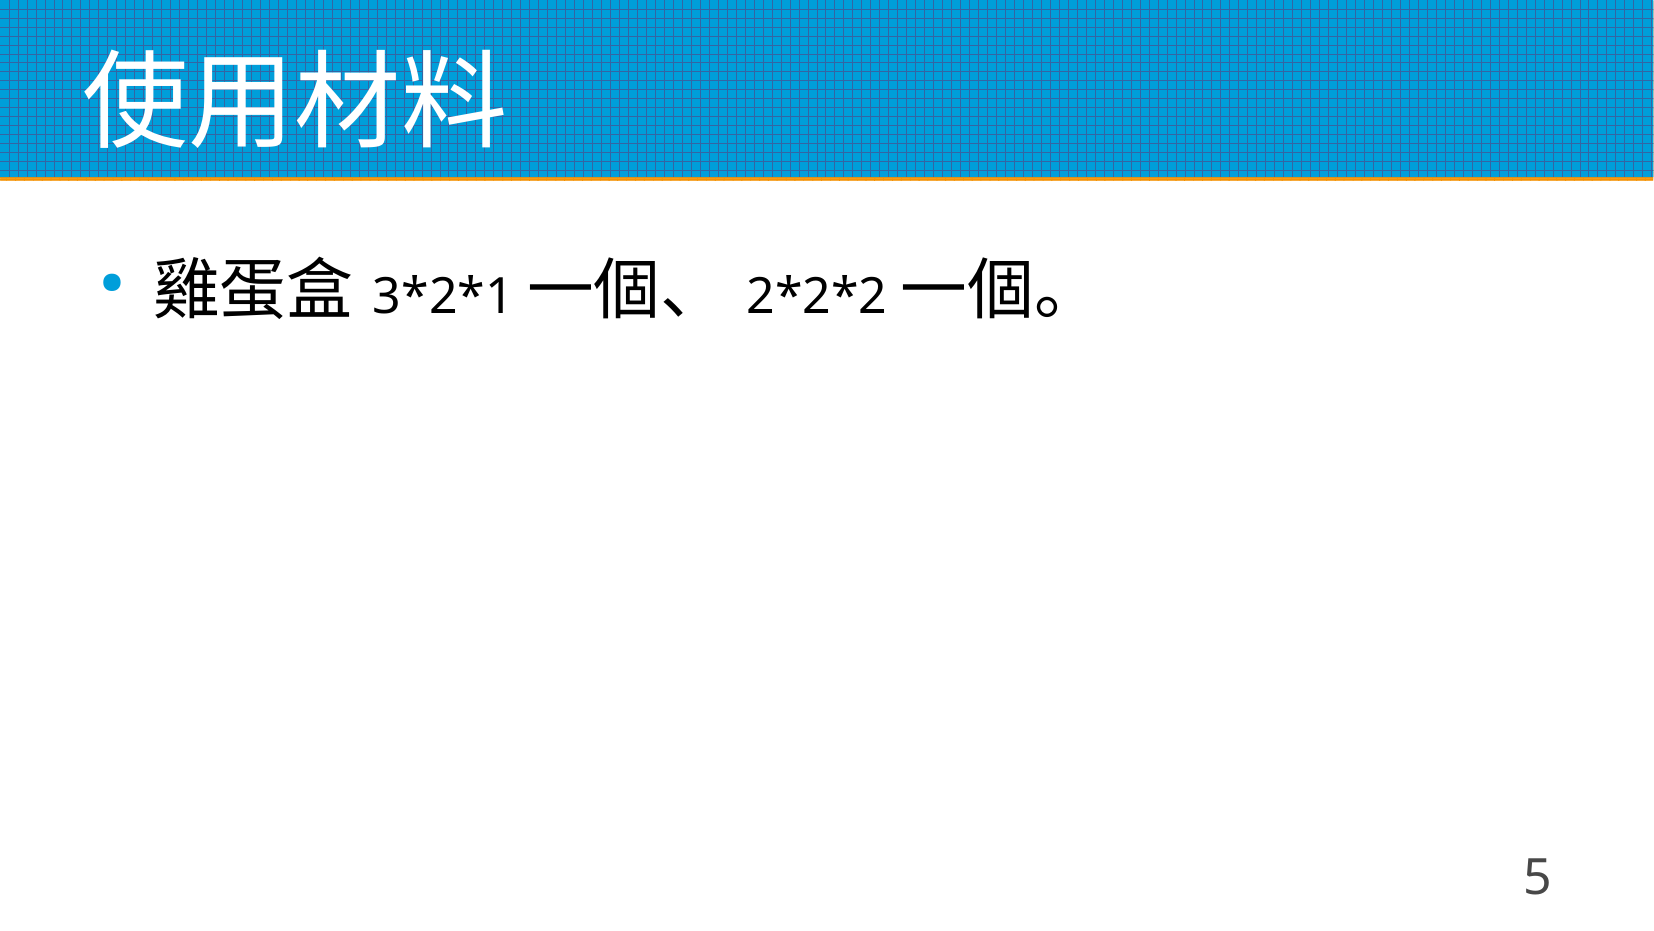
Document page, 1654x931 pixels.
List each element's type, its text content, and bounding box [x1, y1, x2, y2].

list 雞蛋盒3*2*1一個、2*2*2一個。 [82, 236, 1563, 811]
title 使用材料 [82, 14, 1571, 171]
